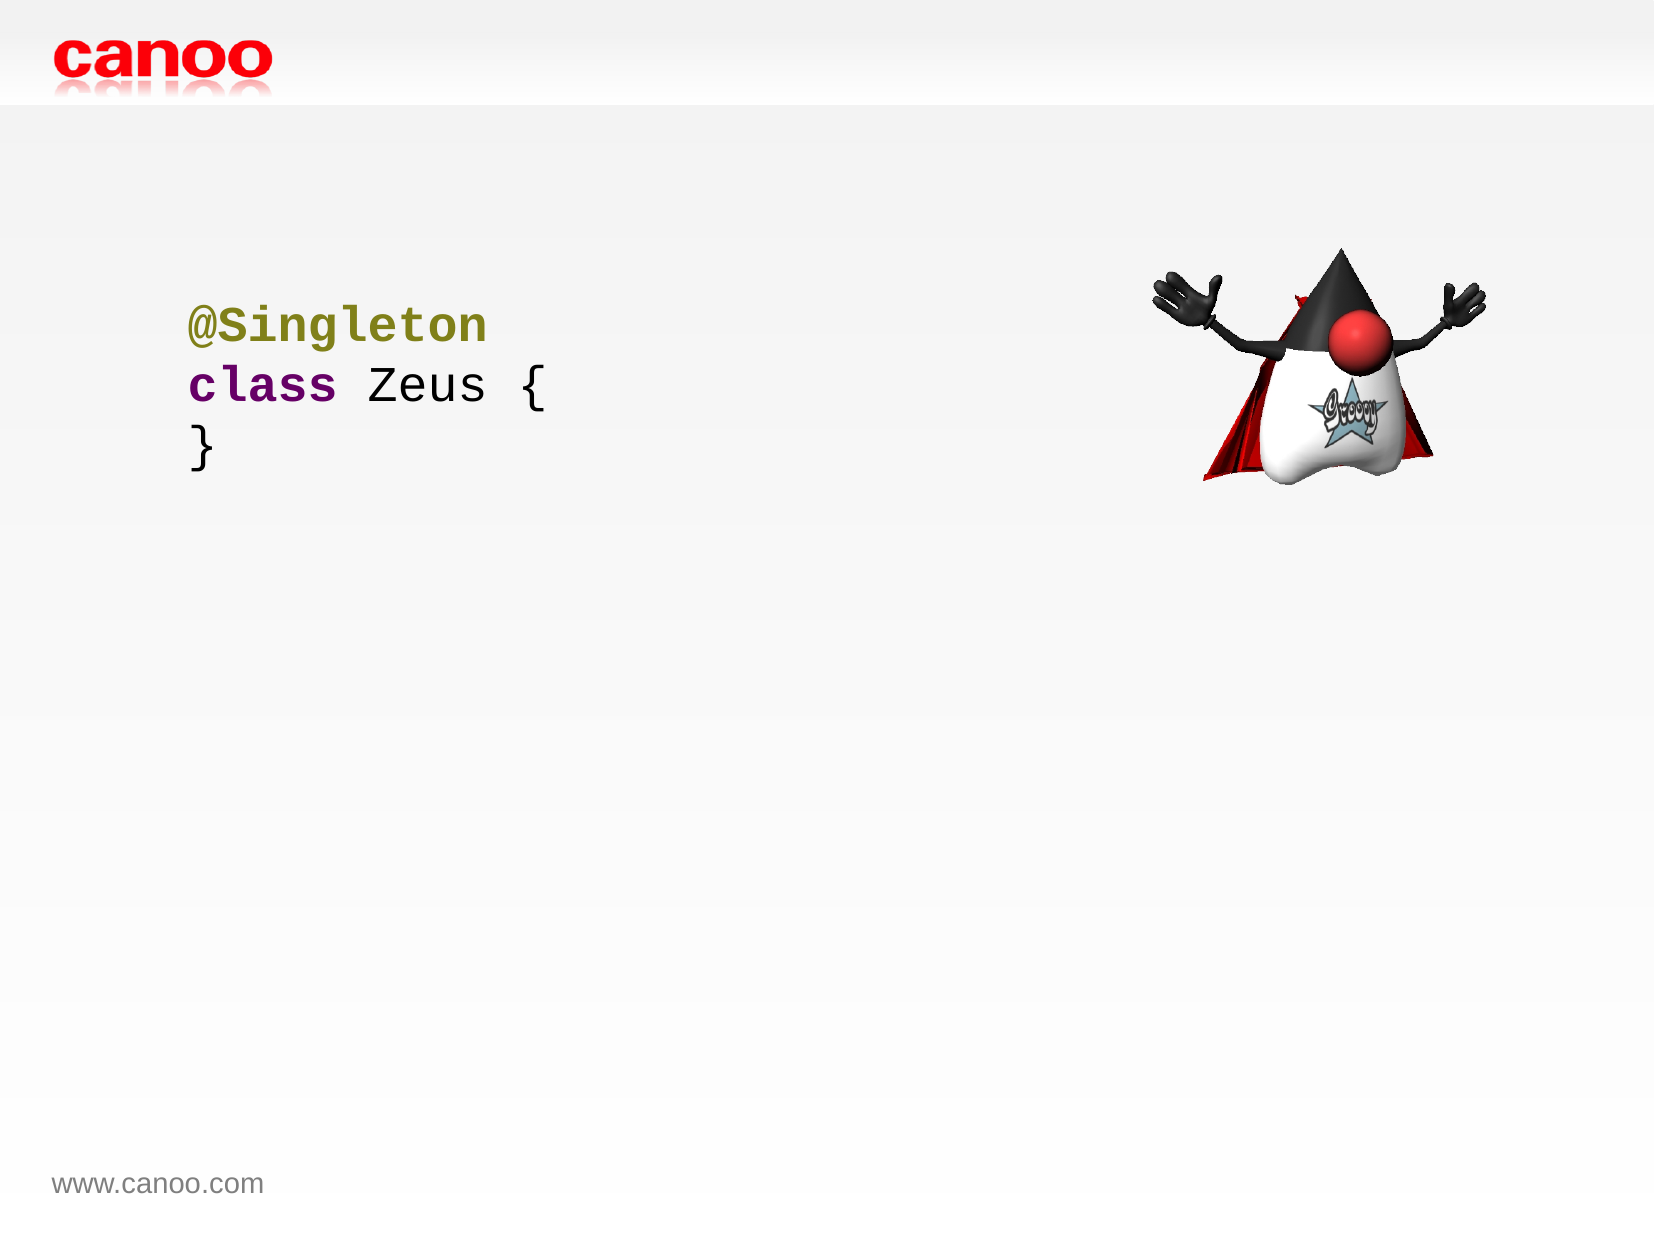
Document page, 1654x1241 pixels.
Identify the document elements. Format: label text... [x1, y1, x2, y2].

subtitle @Singleton class Zeus { } [187, 146, 1609, 1102]
picture [51, 37, 273, 119]
picture [1125, 224, 1526, 526]
